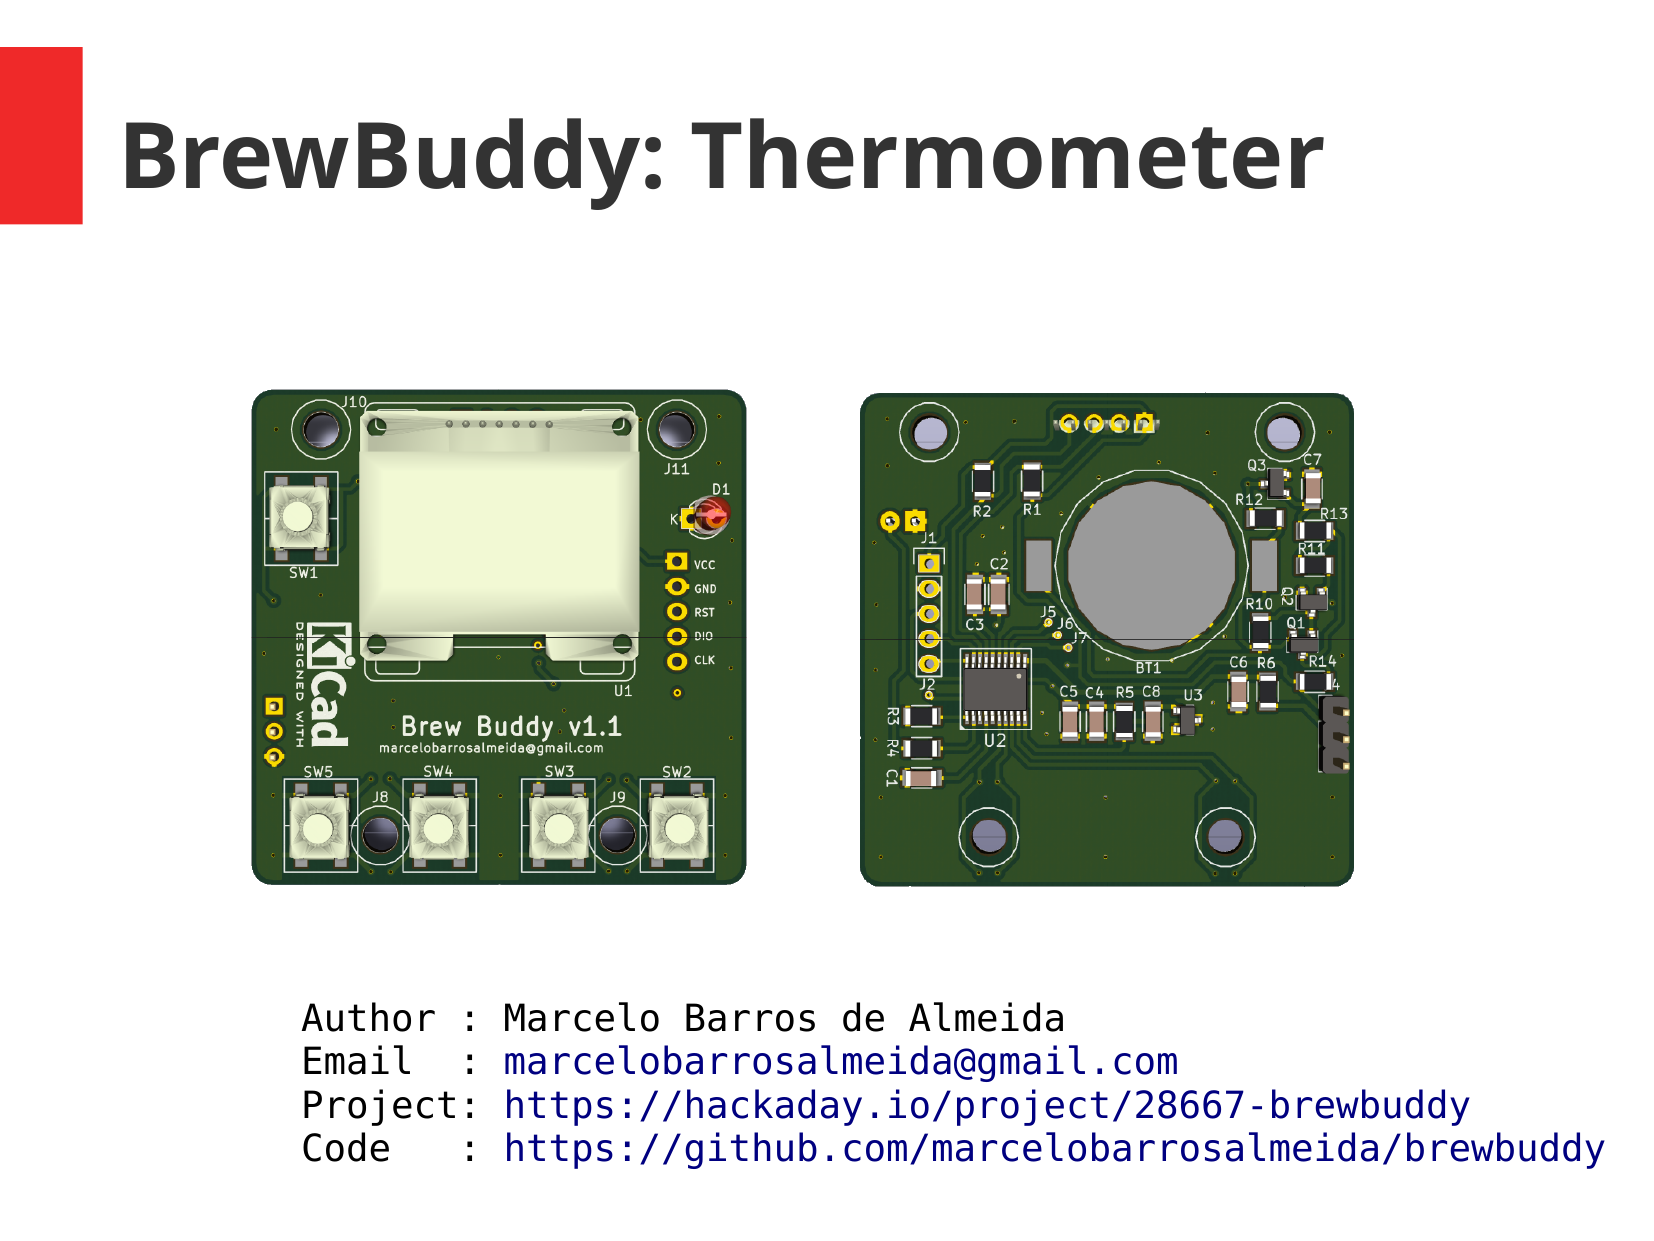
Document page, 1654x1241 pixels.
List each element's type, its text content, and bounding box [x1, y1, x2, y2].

picture [856, 387, 1359, 890]
title BrewBuddy: Thermometer [118, 49, 1571, 257]
picture [248, 381, 750, 890]
subtitle Author : Marcelo Barros de Almeida Email : marcelobarrosalmeida@gmail.com Project: https://hackaday.io/project/28667-brewbuddy Code : https://github.com/marcelobarrosalmeida/brewbuddy [301, 889, 1654, 1224]
